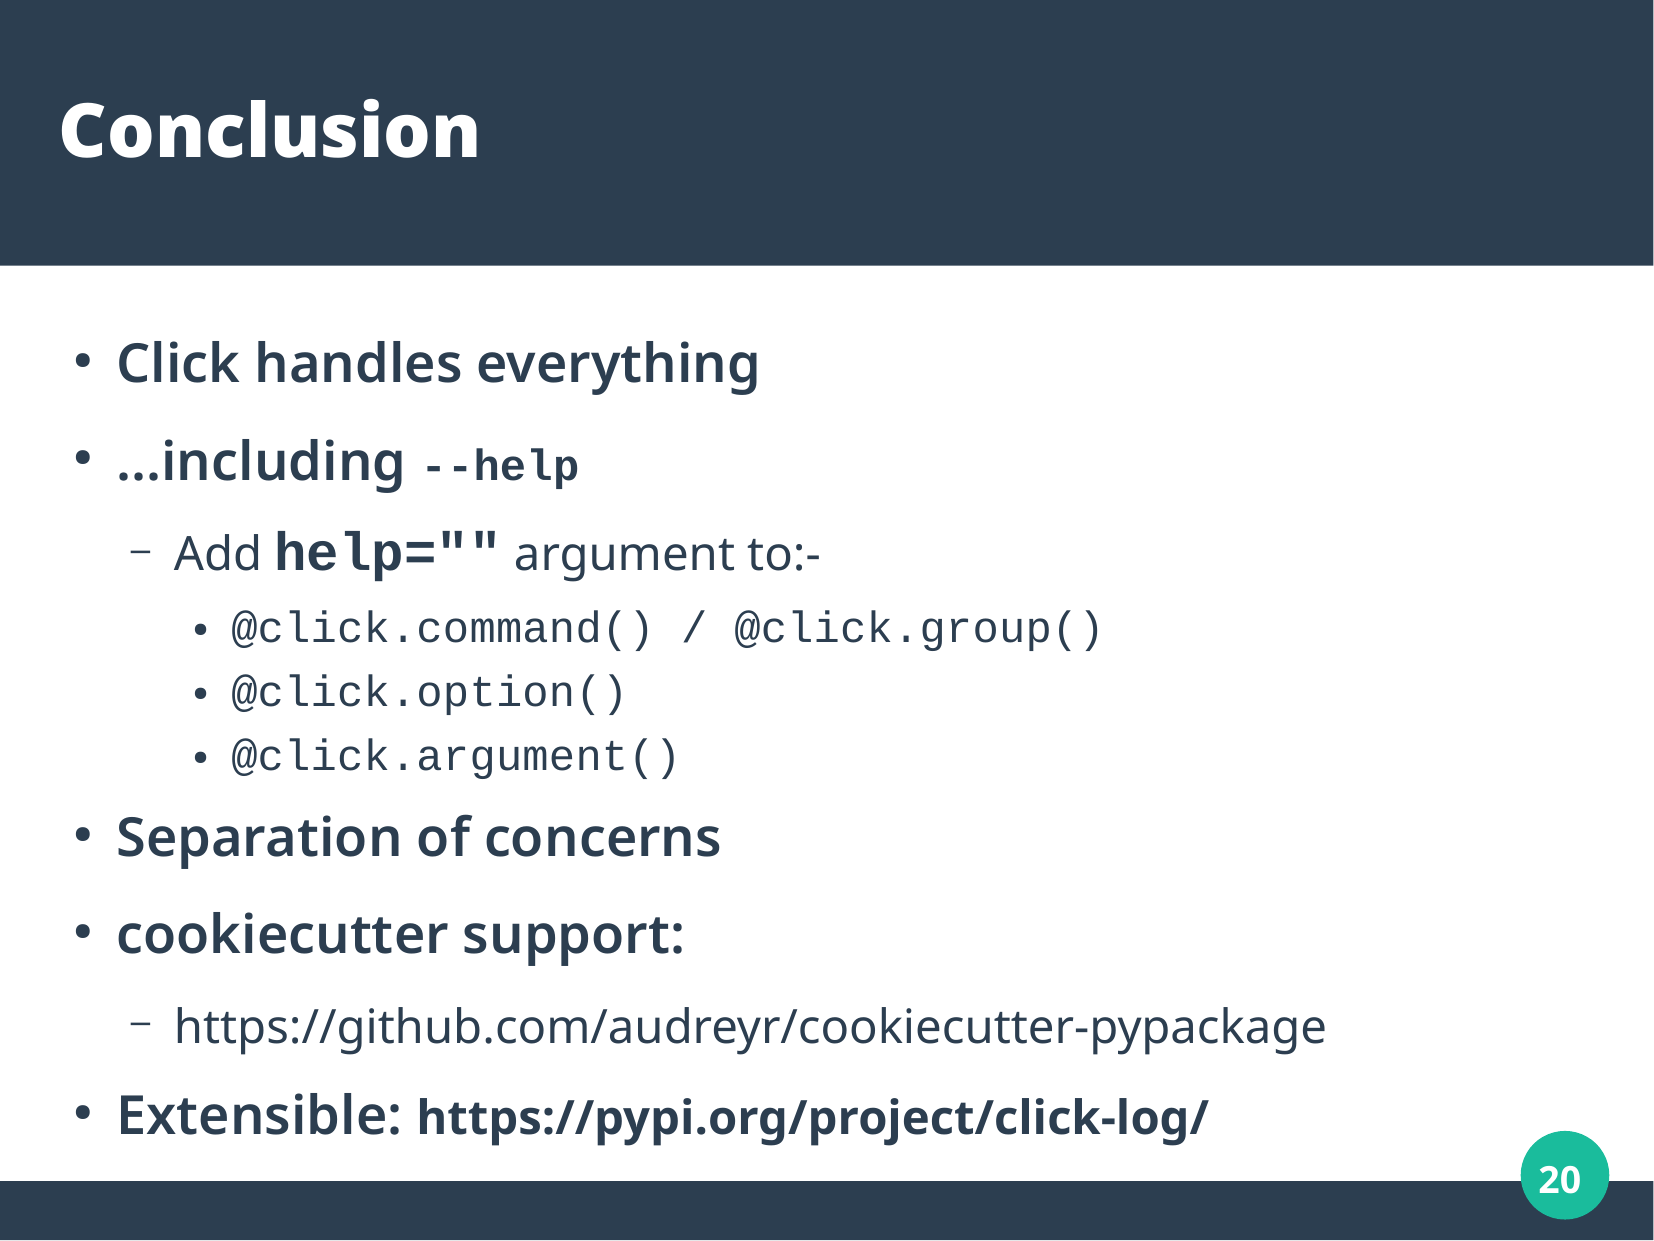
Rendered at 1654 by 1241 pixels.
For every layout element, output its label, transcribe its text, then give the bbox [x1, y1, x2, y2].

title Conclusion [59, 49, 1595, 207]
list Click handles everything ...including --help Add help="" argument to:- @click.command() / @click.group() @click.option() @click.argument() Separation of concerns cookiecutter support: https://github.com/audreyr/cookiecutter-pypackage Extensible: https://pypi.org/project/click-log/ [59, 324, 1595, 1152]
text_box <number> [1523, 1146, 1654, 1205]
